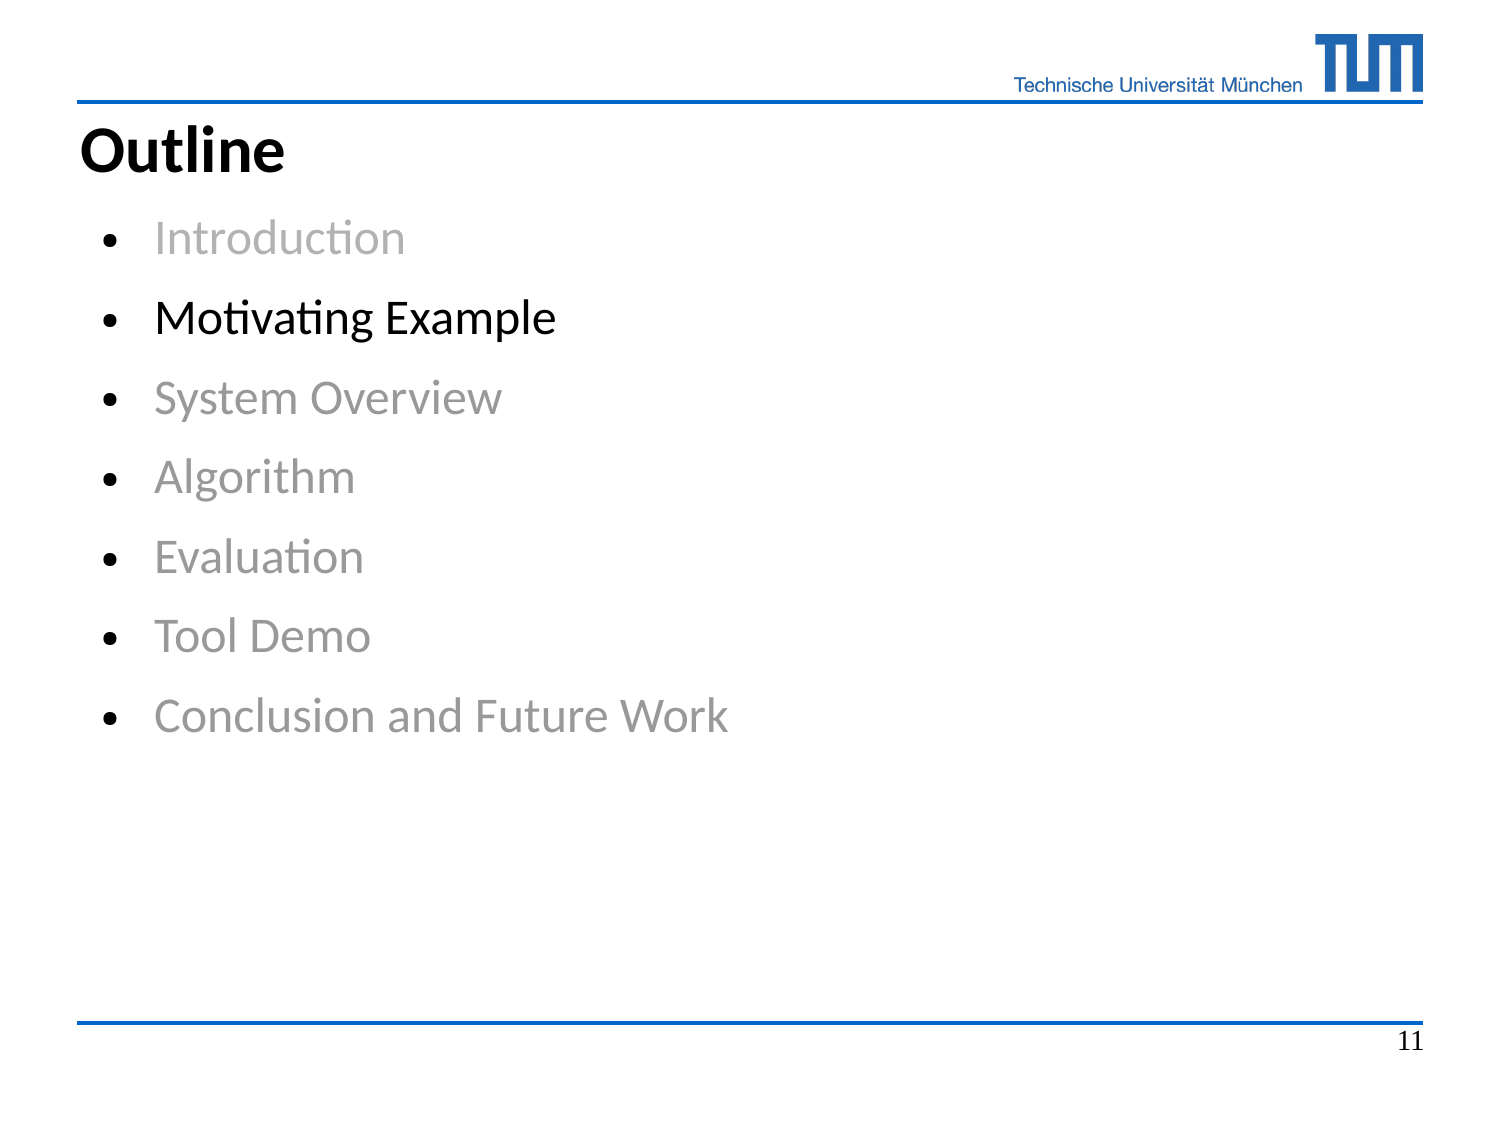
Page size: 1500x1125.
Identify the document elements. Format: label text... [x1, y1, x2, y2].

list Introduction Motivating Example System Overview Algorithm Evaluation Tool Demo Conclusion and Future Work [83, 217, 1420, 871]
picture [1014, 34, 1423, 92]
title Outline [80, 112, 1419, 200]
